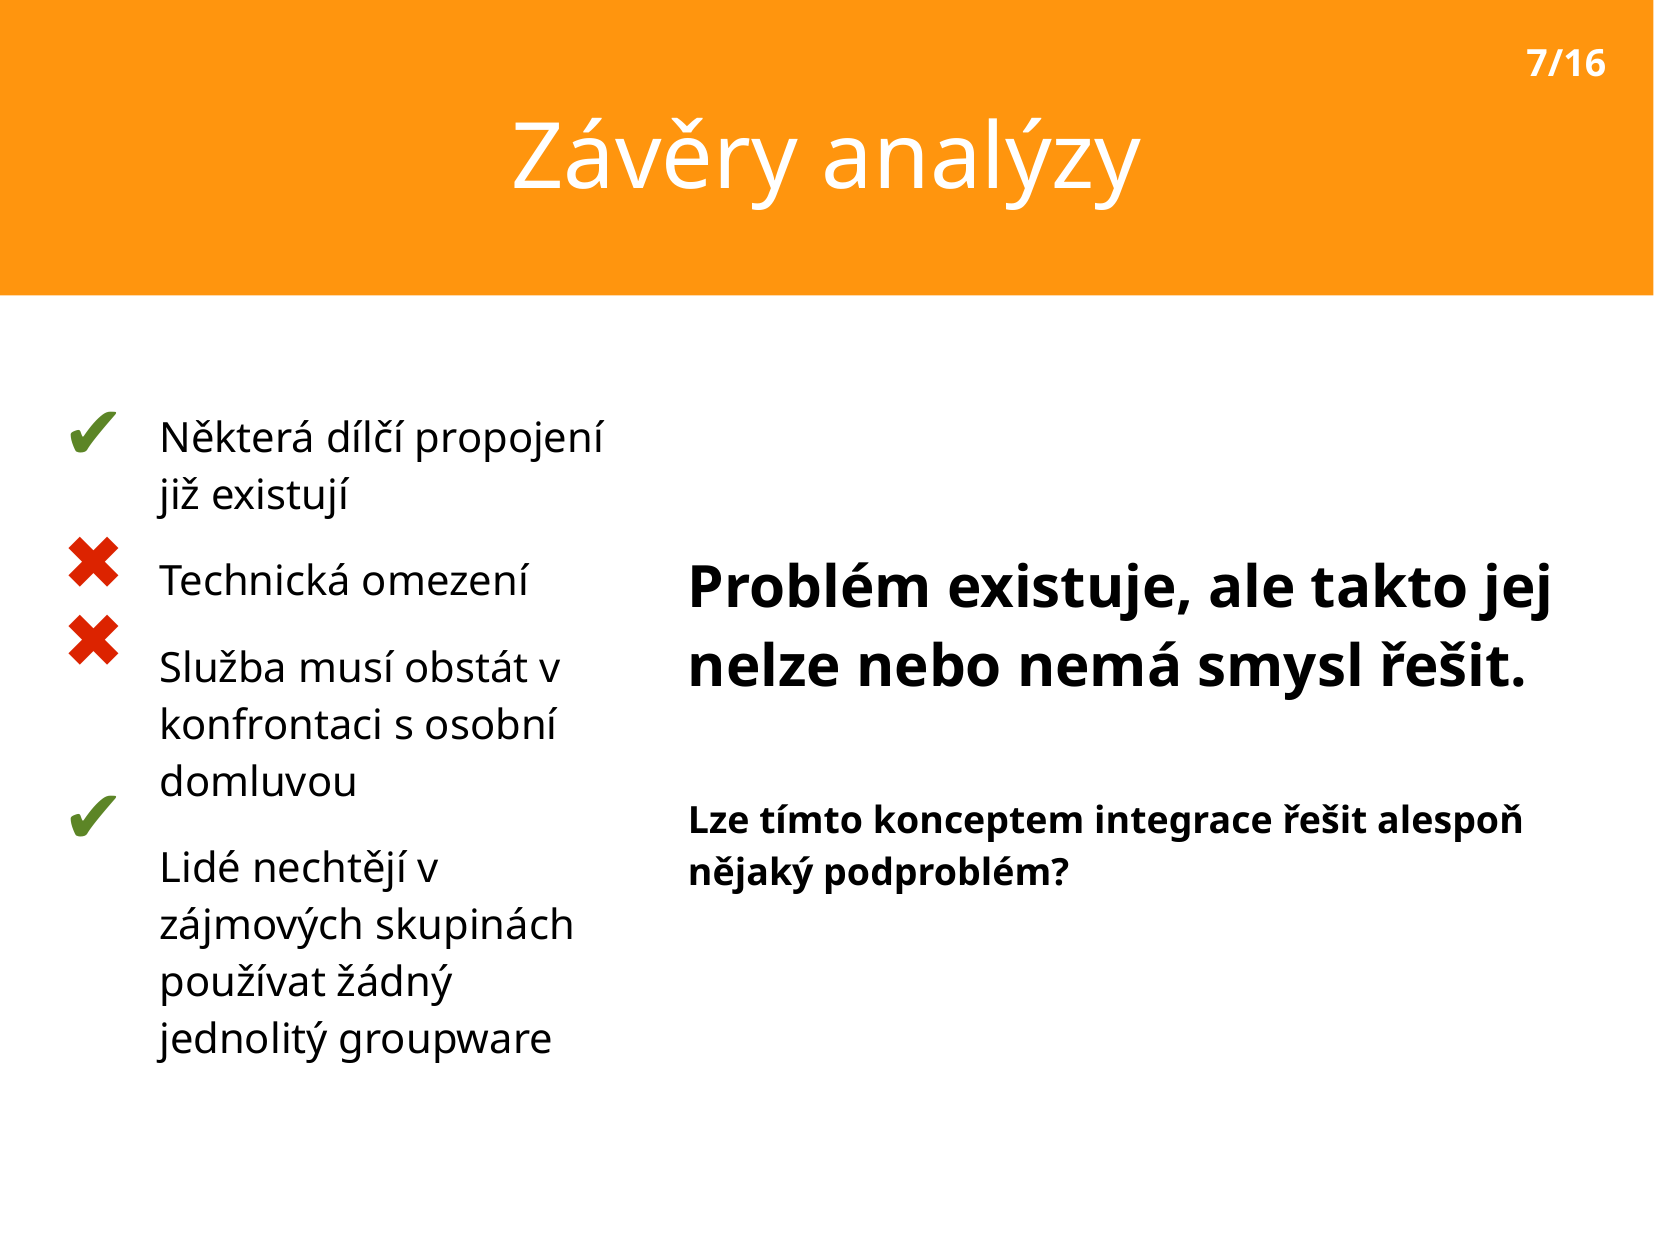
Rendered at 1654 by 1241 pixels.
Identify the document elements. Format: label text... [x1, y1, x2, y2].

text_box ✖ [47, 592, 166, 691]
text_box [0, 0, 1654, 296]
text_box ✖ [47, 513, 166, 592]
text_box 7/16 [1511, 29, 1625, 89]
title Závěry analýzy [82, 49, 1571, 257]
list Některá dílčí propojení již existují Technická omezení Služba musí obstát v konfrontaci s osobní domluvou Lidé nechtějí v zájmových skupinách používat žádný jednolitý groupware [88, 407, 621, 1227]
text_box ✔ [47, 767, 166, 867]
text_box Problém existuje, ale takto jej nelze nebo nemá smysl řešit. Lze tímto konceptem integrace řešit alespoň nějaký podproblém? [602, 537, 1636, 922]
text_box ✔ [47, 383, 166, 483]
